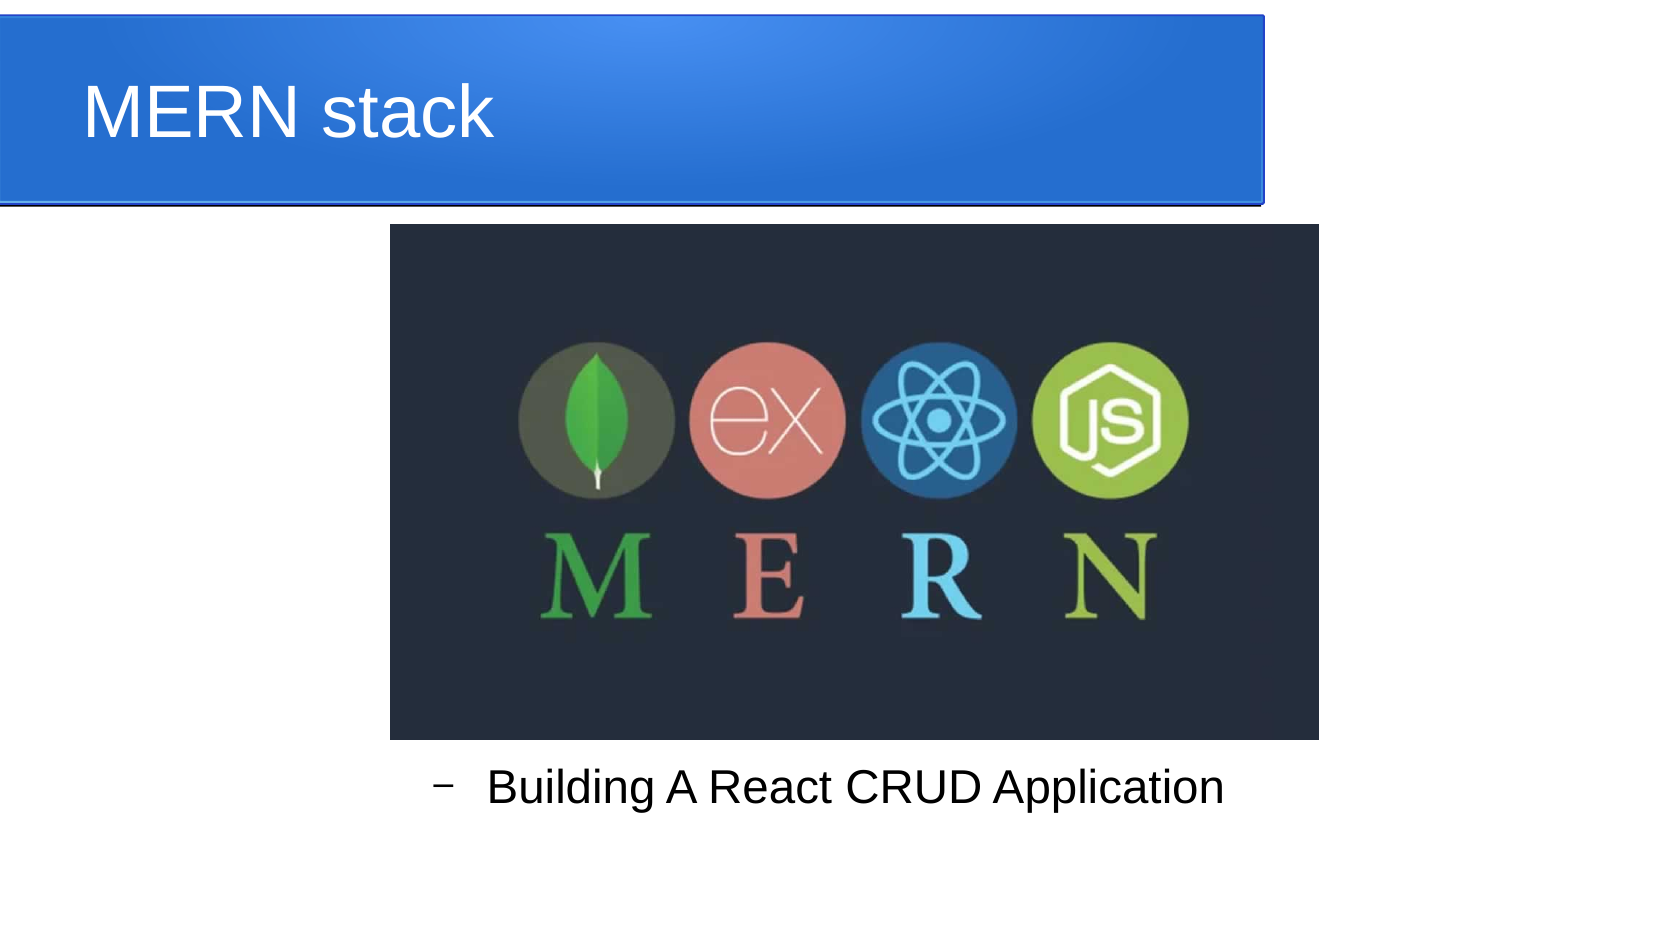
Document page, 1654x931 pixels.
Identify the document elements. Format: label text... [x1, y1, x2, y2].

picture [390, 224, 1319, 740]
title MERN stack [82, 35, 1235, 189]
list Building A React CRUD Application [345, 315, 1381, 856]
